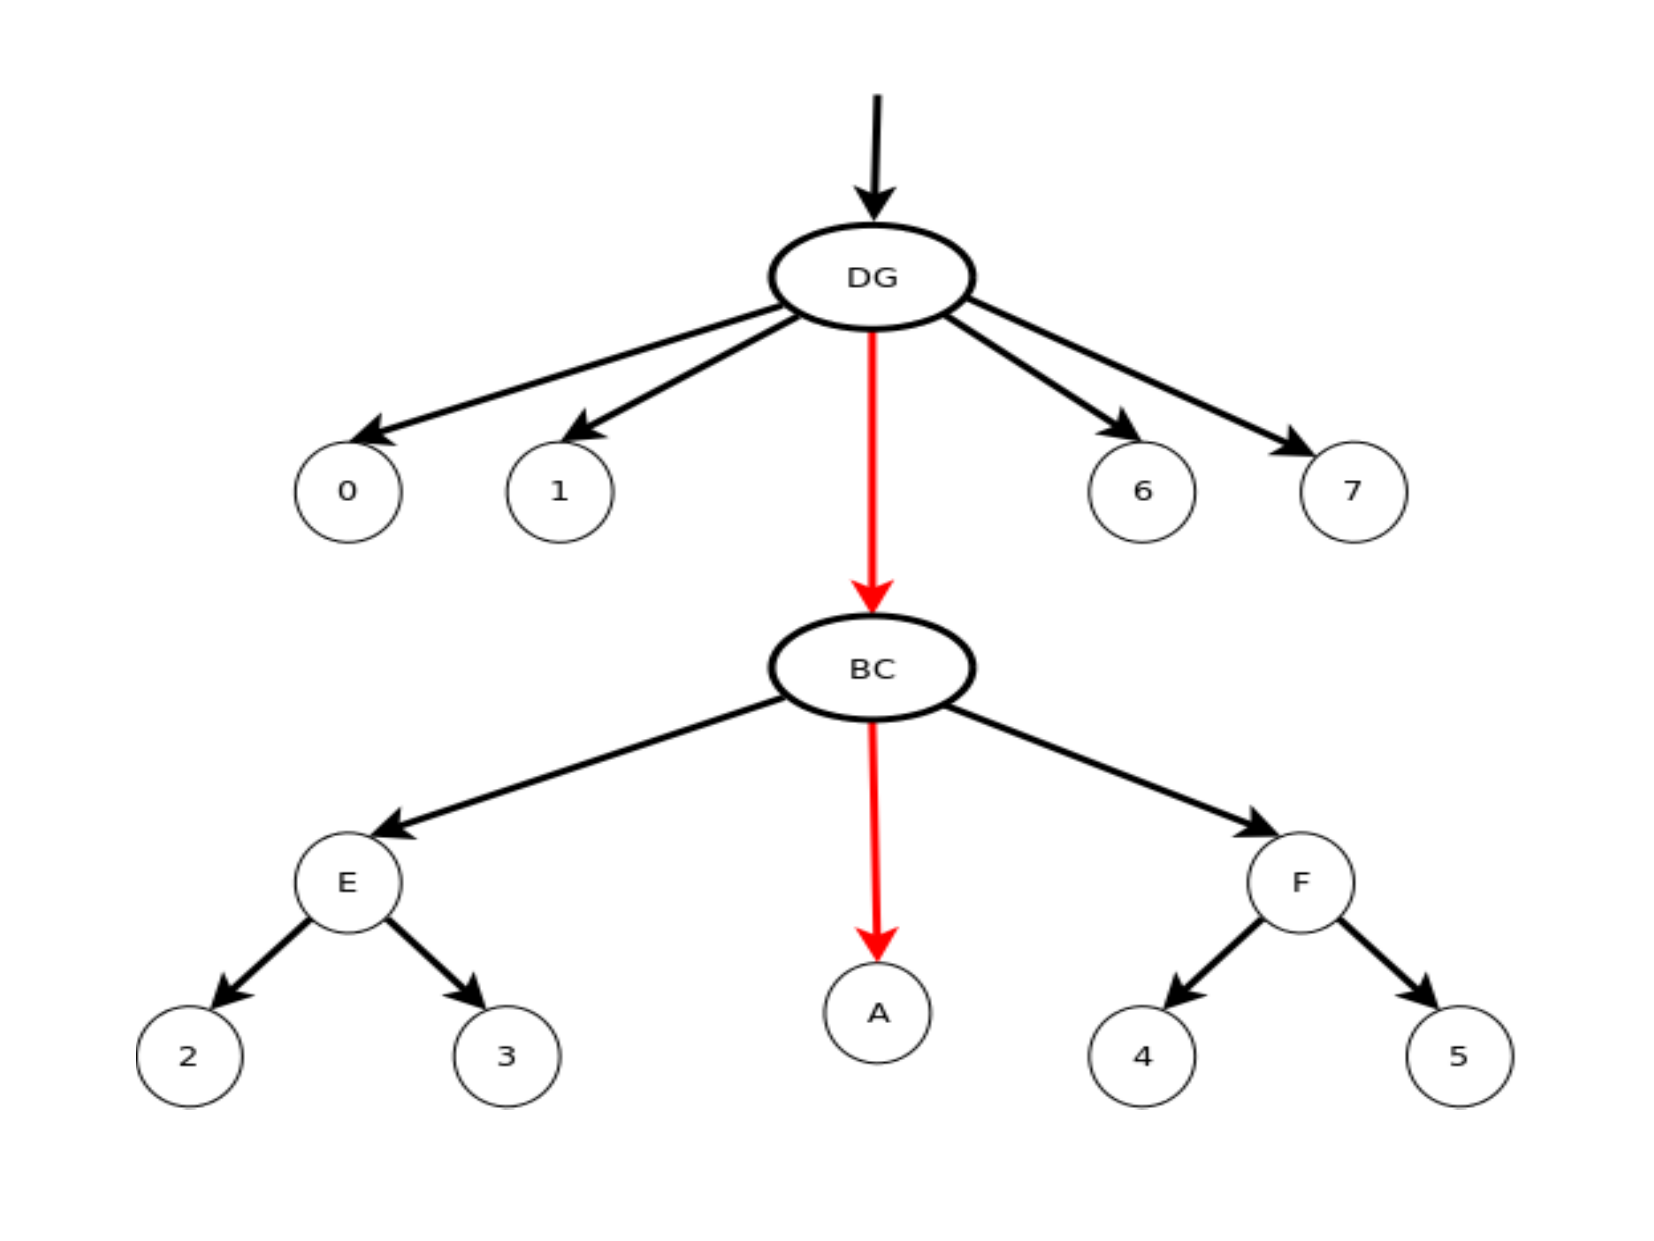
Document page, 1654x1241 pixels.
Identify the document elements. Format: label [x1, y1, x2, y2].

picture [136, 92, 1518, 1111]
